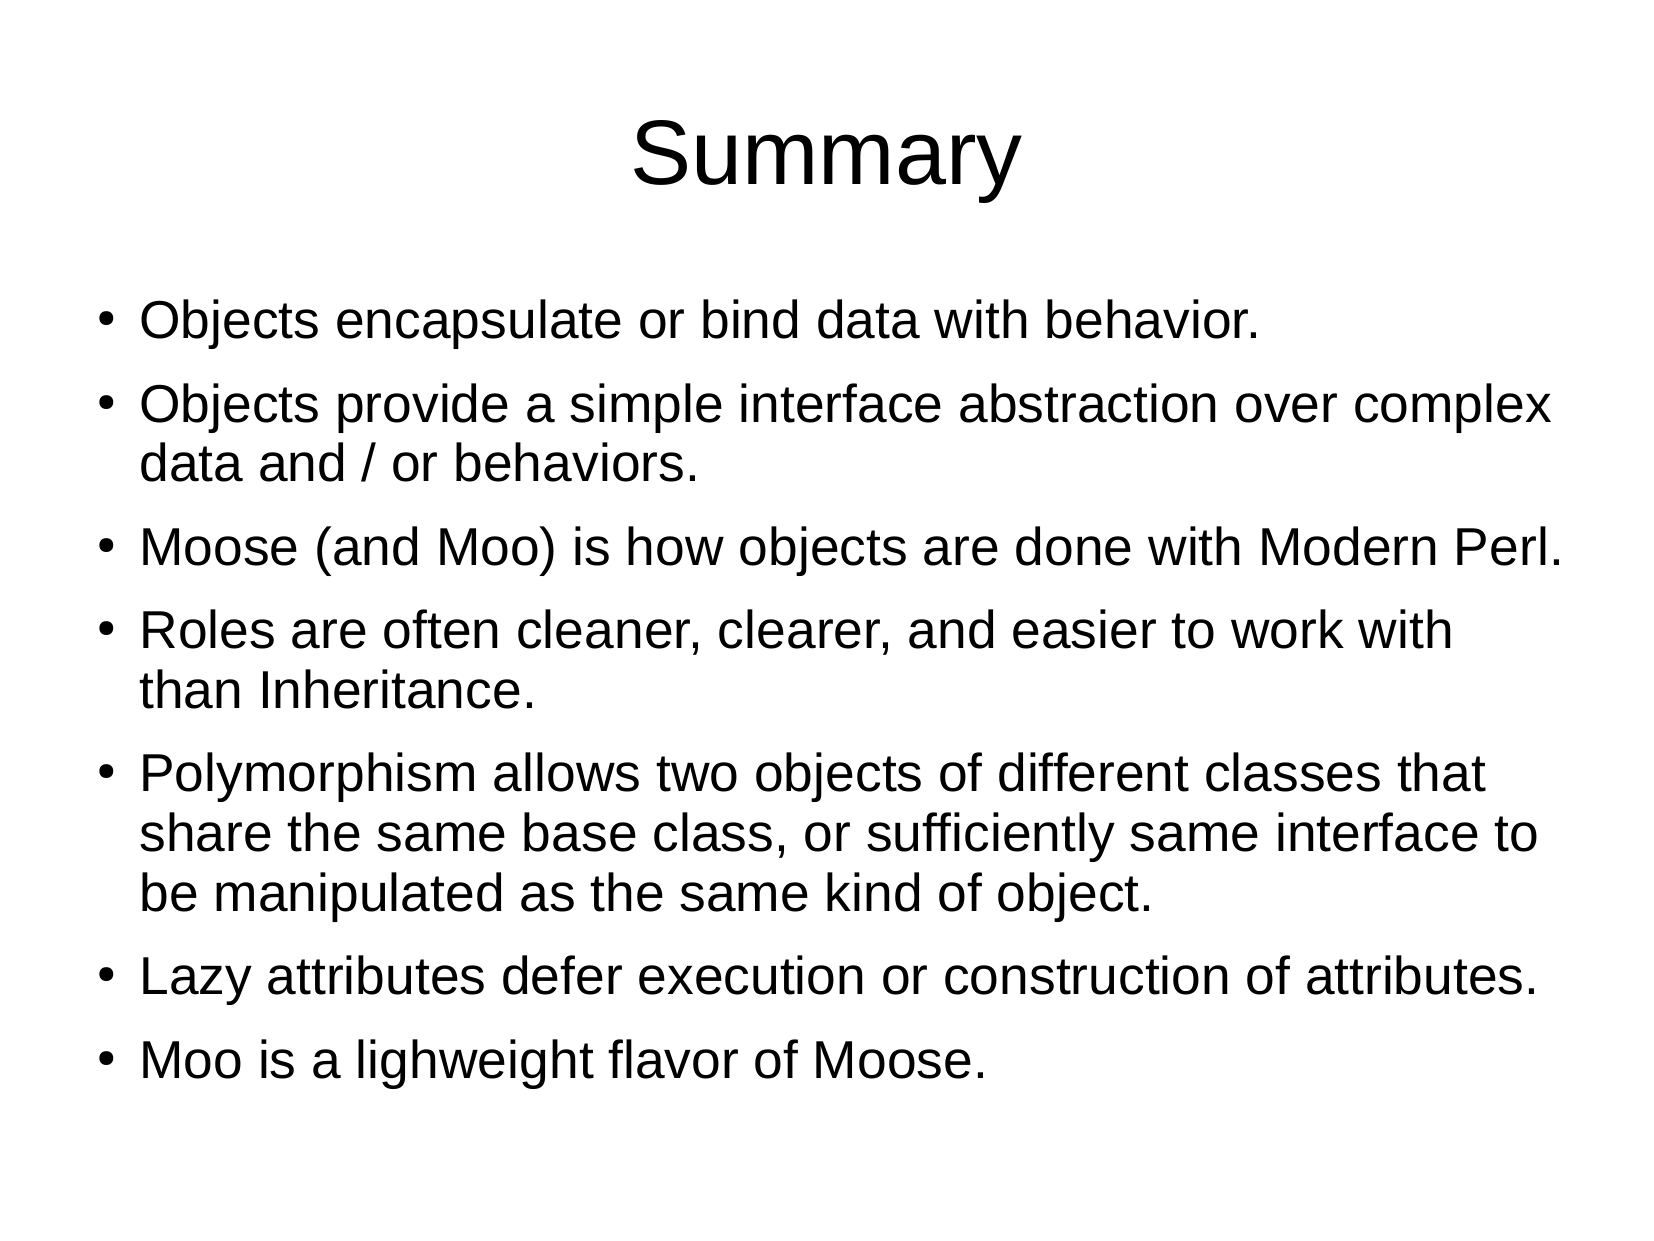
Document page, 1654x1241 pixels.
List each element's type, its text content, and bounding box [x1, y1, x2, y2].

title Summary [82, 49, 1571, 257]
list Objects encapsulate or bind data with behavior. Objects provide a simple interface abstraction over complex data and / or behaviors. Moose (and Moo) is how objects are done with Modern Perl. Roles are often cleaner, clearer, and easier to work with than Inheritance. Polymorphism allows two objects of different classes that share the same base class, or sufficiently same interface to be manipulated as the same kind of object. Lazy attributes defer execution or construction of attributes. Moo is a lighweight flavor of Moose. [82, 290, 1571, 1171]
